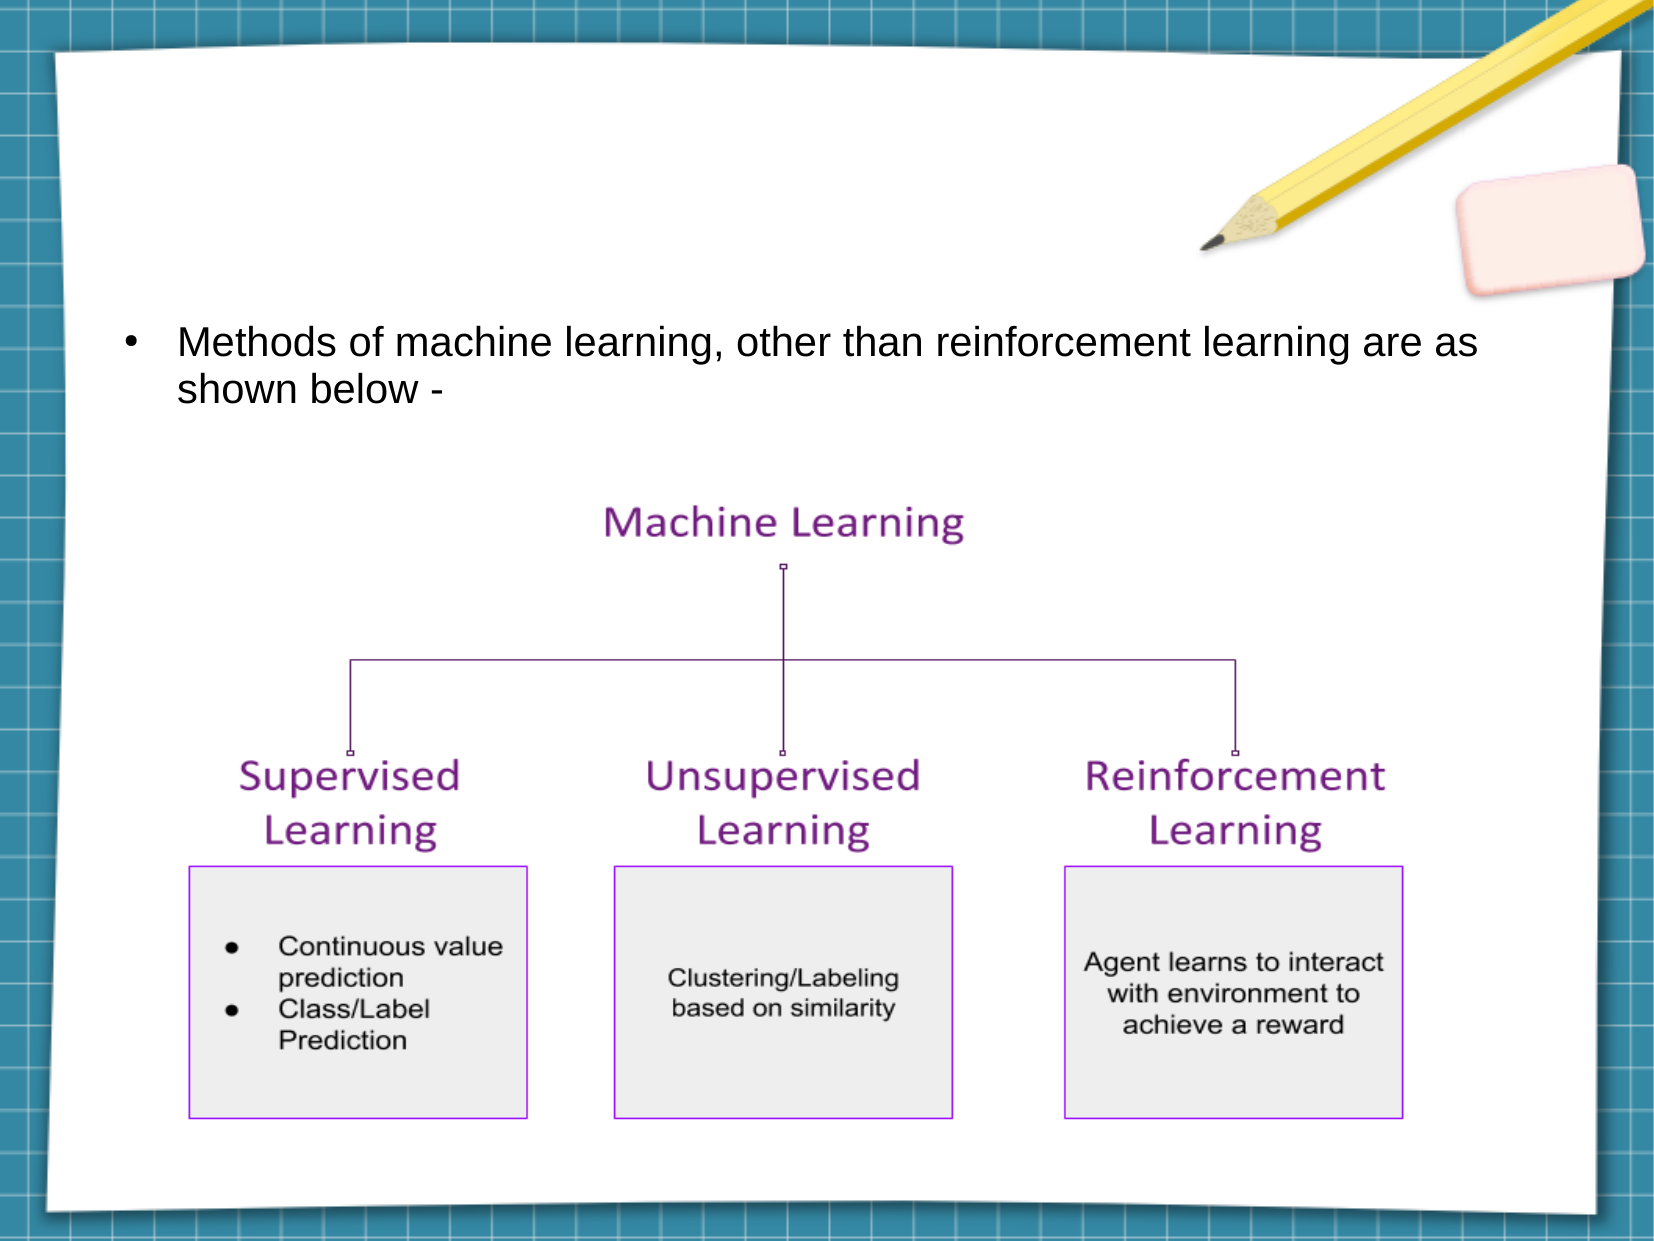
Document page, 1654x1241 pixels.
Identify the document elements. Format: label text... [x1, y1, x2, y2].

list Methods of machine learning, other than reinforcement learning are as shown below - [106, 318, 1595, 655]
picture [0, 0, 1654, 1241]
